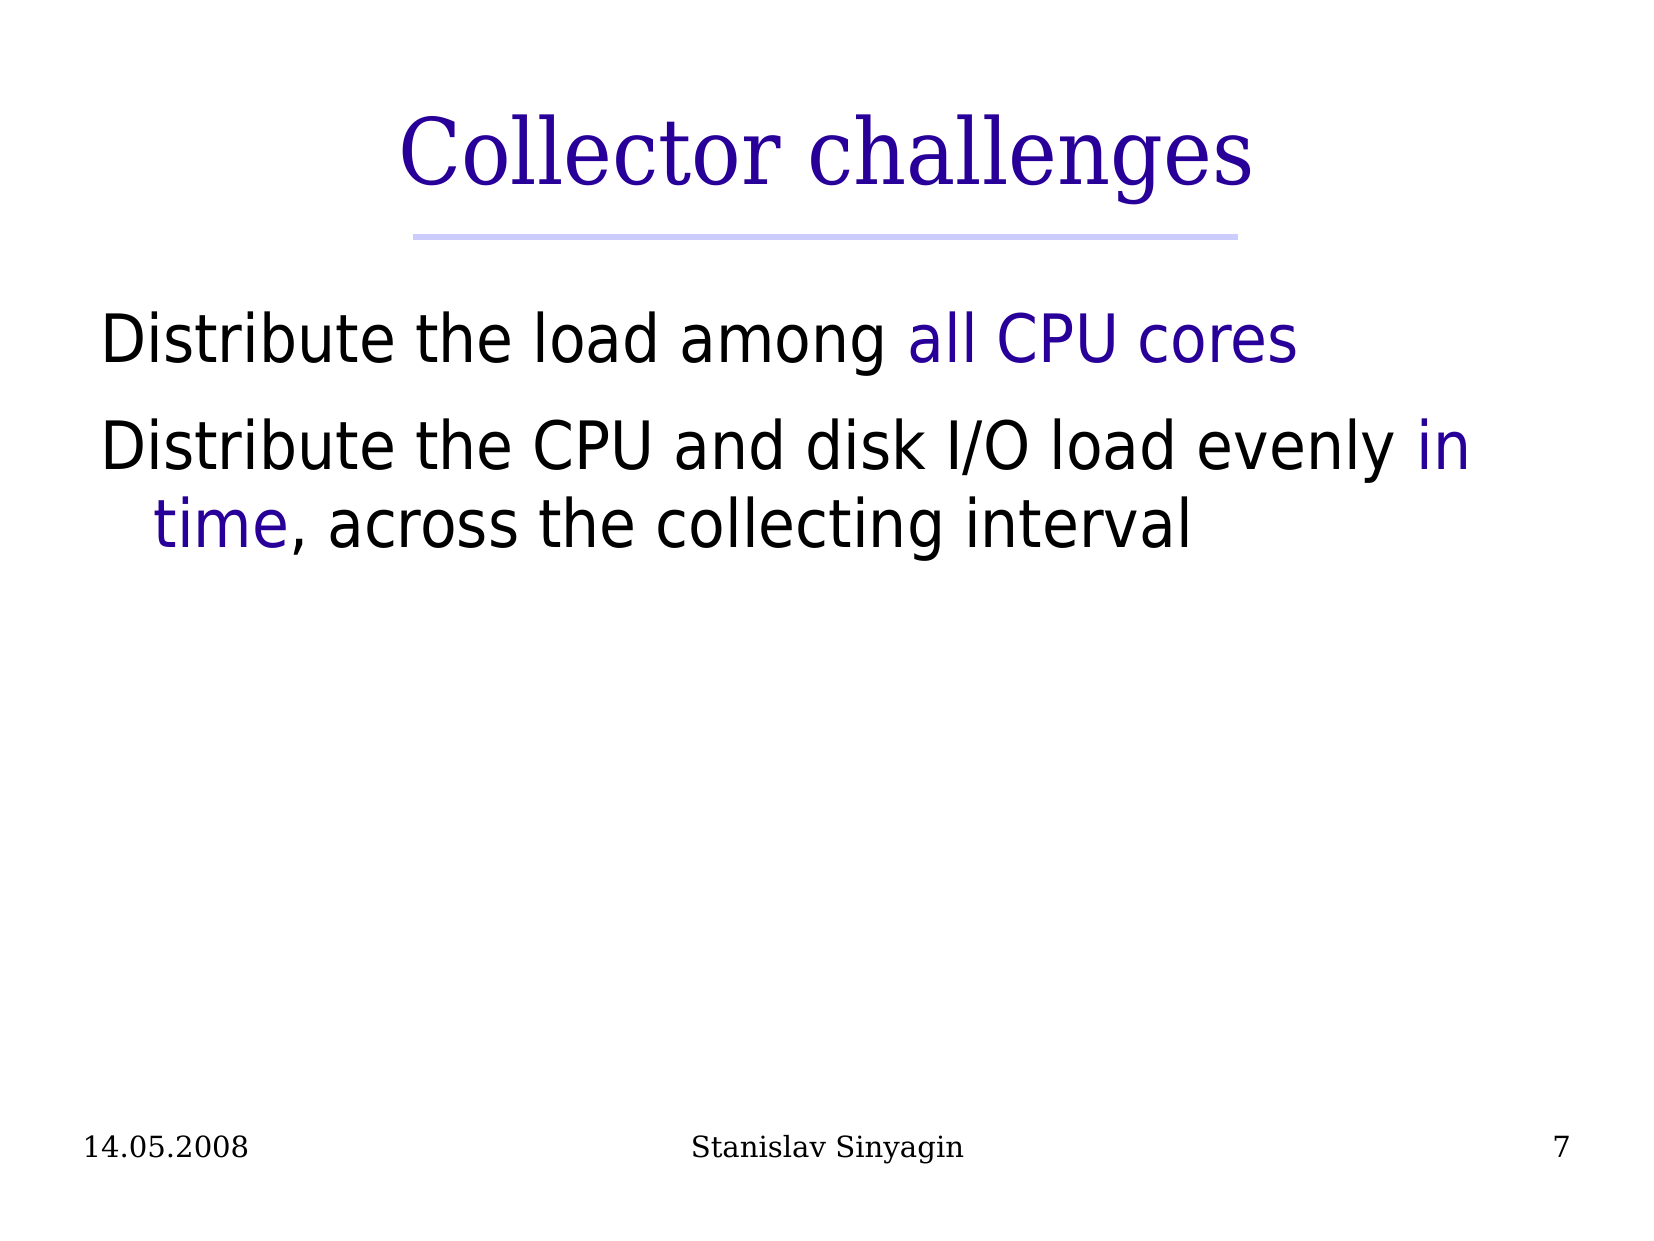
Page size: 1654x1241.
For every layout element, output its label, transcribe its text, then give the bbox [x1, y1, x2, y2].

list Distribute the load among all CPU cores Distribute the CPU and disk I/O load evenly in time, across the collecting interval [82, 300, 1571, 1109]
title Collector challenges [82, 49, 1571, 257]
